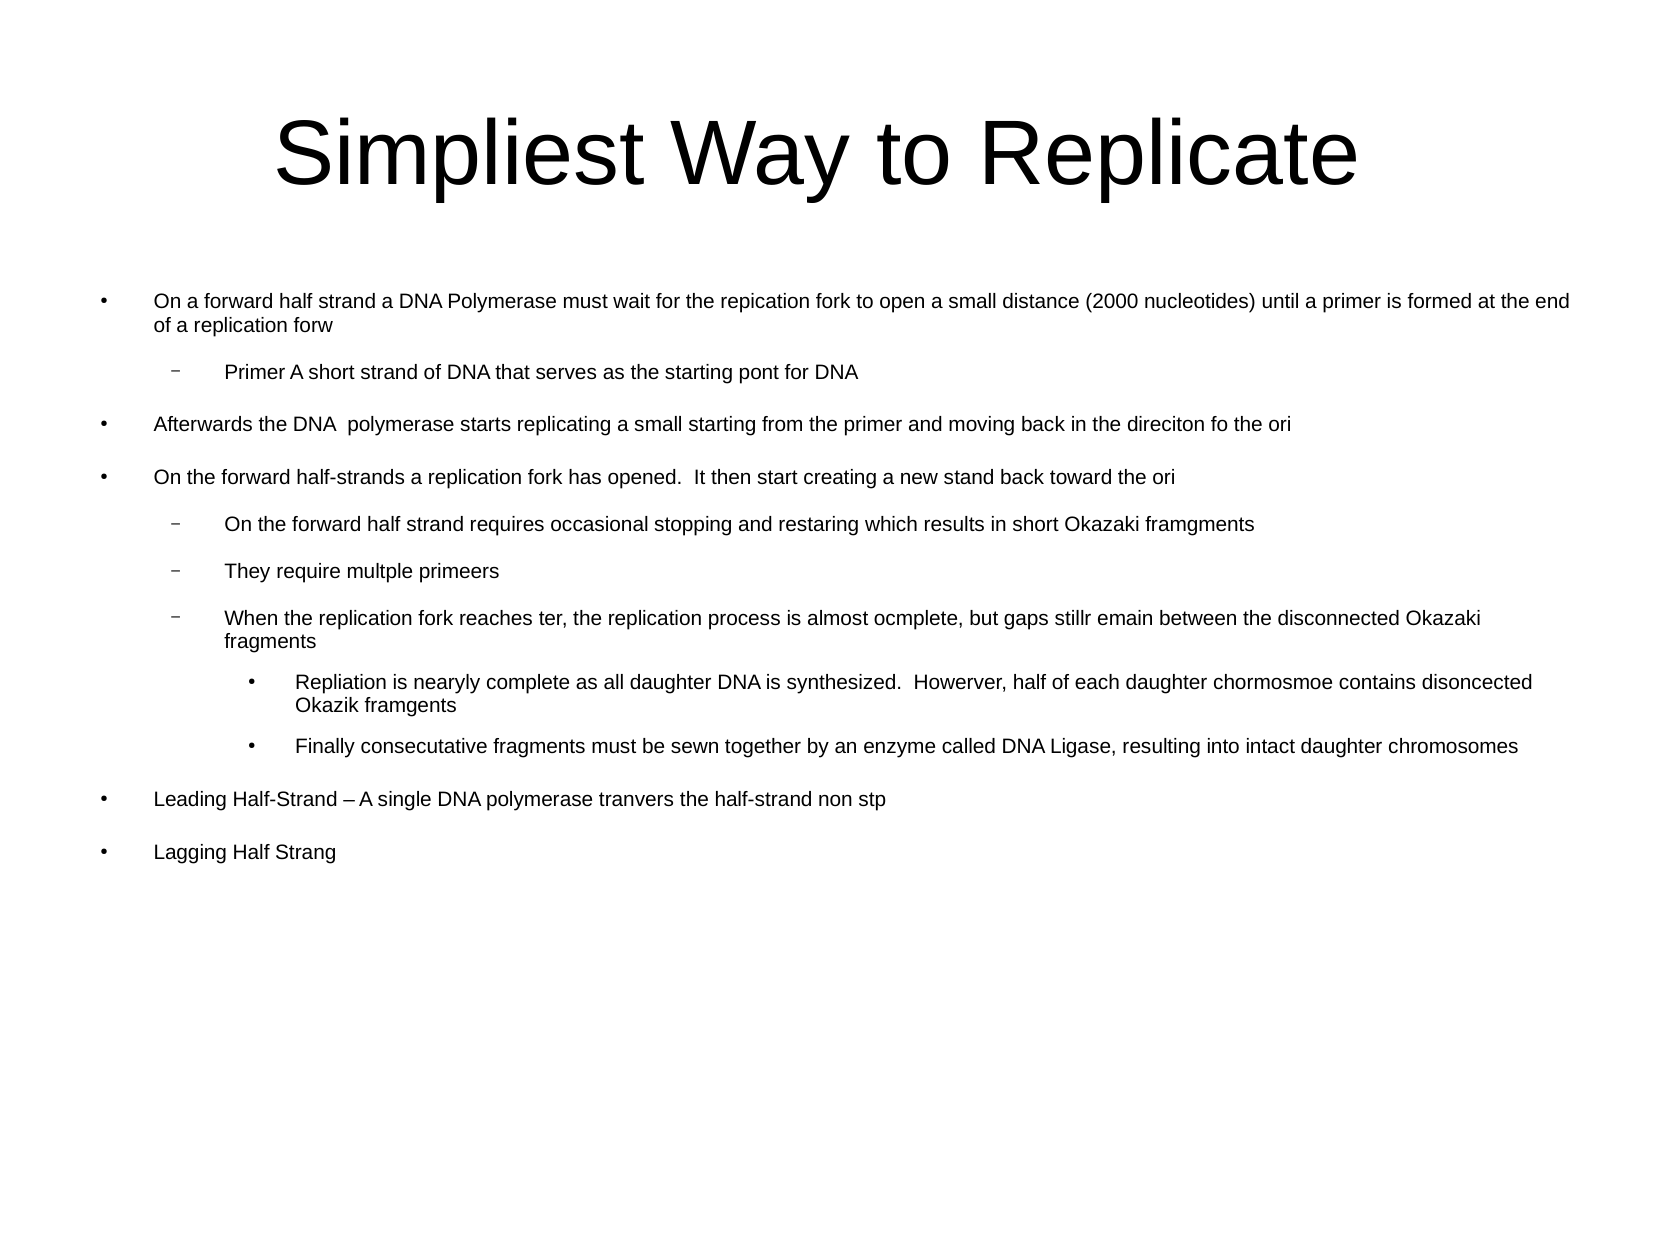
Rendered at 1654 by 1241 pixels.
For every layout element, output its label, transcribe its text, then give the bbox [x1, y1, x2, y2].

list On a forward half strand a DNA Polymerase must wait for the repication fork to open a small distance (2000 nucleotides) until a primer is formed at the end of a replication forw Primer A short strand of DNA that serves as the starting pont for DNA Afterwards the DNA polymerase starts replicating a small starting from the primer and moving back in the direciton fo the ori On the forward half-strands a replication fork has opened. It then start creating a new stand back toward the ori On the forward half strand requires occasional stopping and restaring which results in short Okazaki framgments They require multple primeers When the replication fork reaches ter, the replication process is almost ocmplete, but gaps stillr emain between the disconnected Okazaki fragments Repliation is nearyly complete as all daughter DNA is synthesized. Howerver, half of each daughter chormosmoe contains disoncected Okazik framgents Finally consecutative fragments must be sewn together by an enzyme called DNA Ligase, resulting into intact daughter chromosomes Leading Half-Strand – A single DNA polymerase tranvers the half-strand non stp Lagging Half Strang [82, 290, 1571, 1217]
title Simpliest Way to Replicate [82, 49, 1571, 257]
